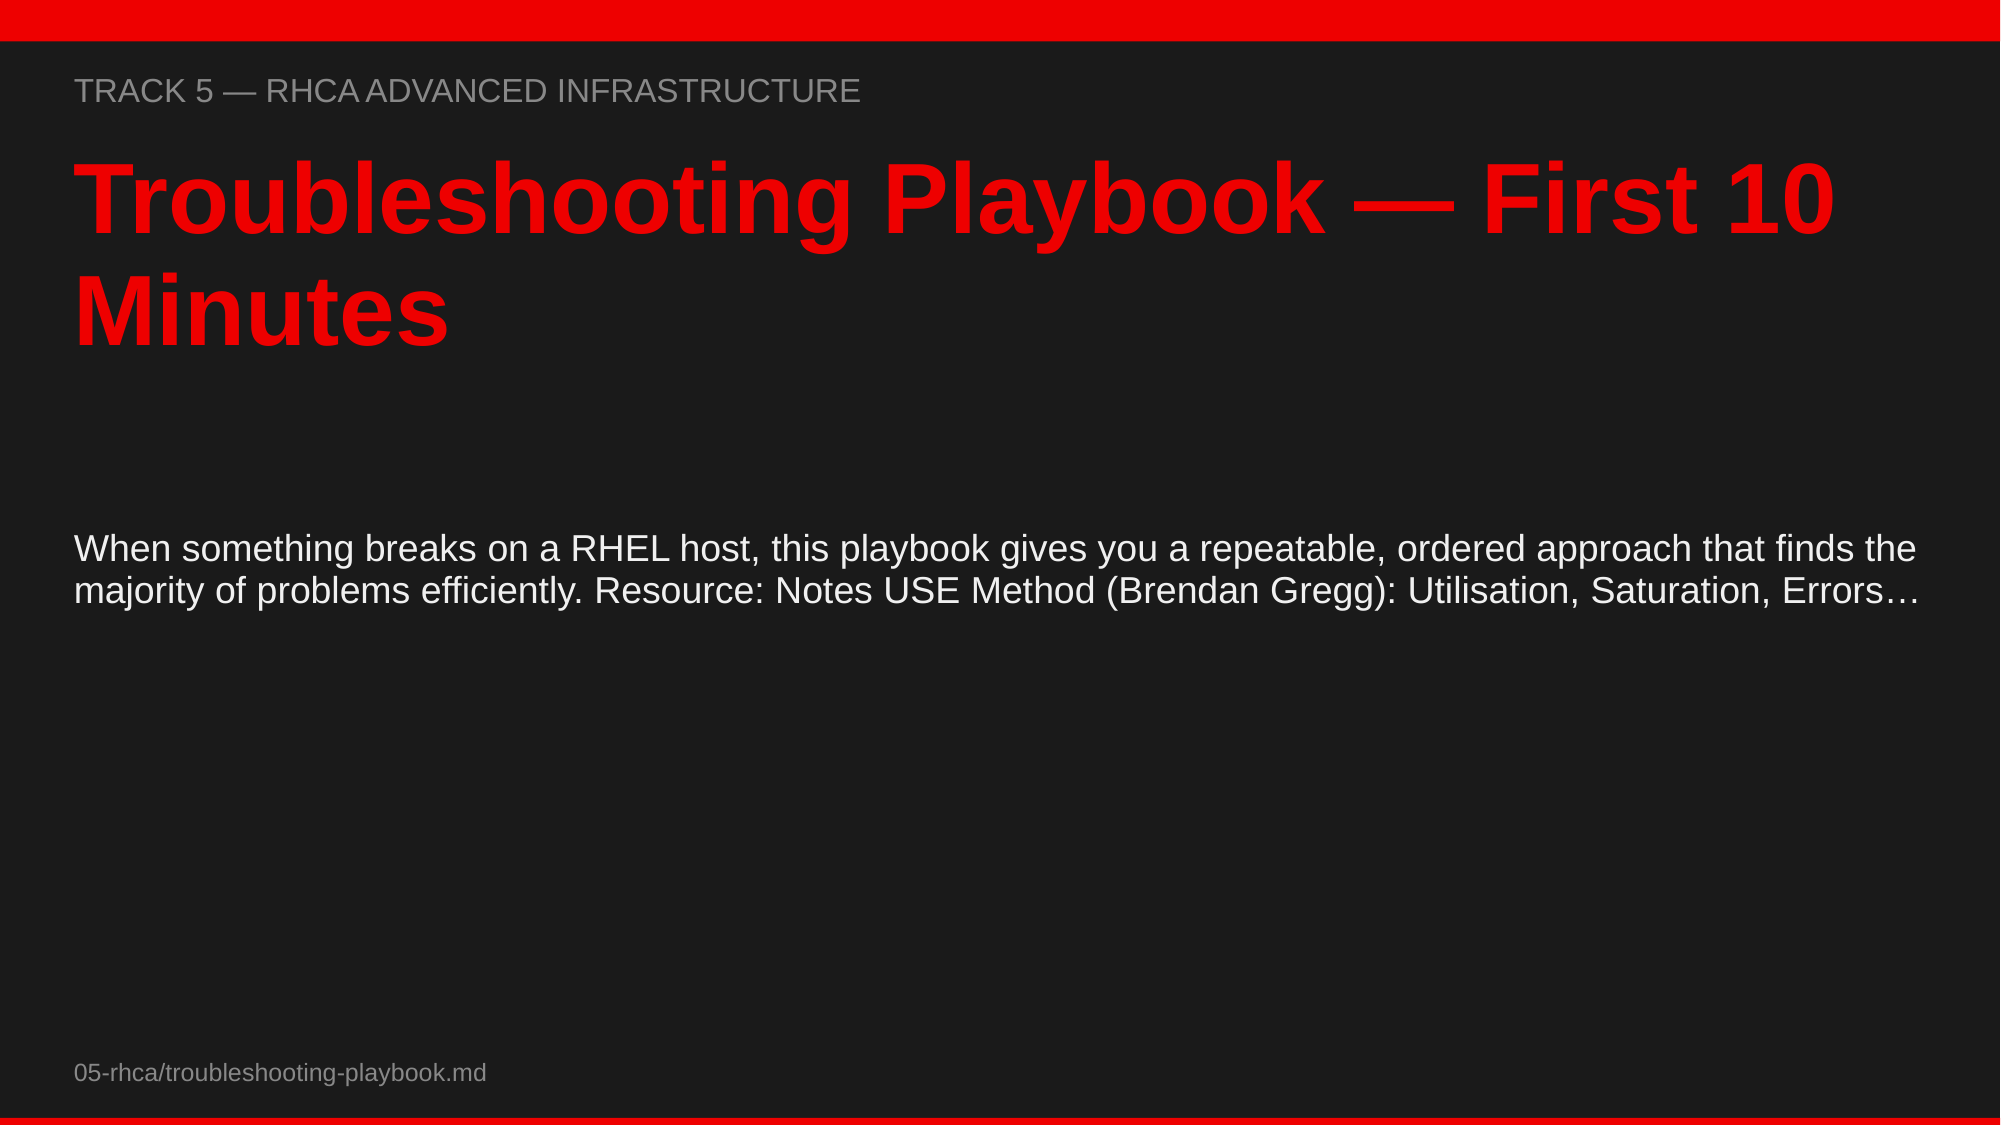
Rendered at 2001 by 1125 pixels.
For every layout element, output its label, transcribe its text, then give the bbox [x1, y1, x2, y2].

text_box When something breaks on a RHEL host, this playbook gives you a repeatable, ordered approach that finds the majority of problems efficiently. Resource: Notes USE Method (Brendan Gregg): Utilisation, Saturation, Errors… [59, 519, 1942, 727]
text_box [0, 0, 2001, 42]
text_box Troubleshooting Playbook — First 10 Minutes [59, 135, 1942, 461]
text_box [0, 1117, 2001, 1125]
text_box TRACK 5 — RHCA ADVANCED INFRASTRUCTURE [59, 64, 1942, 119]
text_box 05-rhca/troubleshooting-playbook.md [59, 1051, 1942, 1093]
